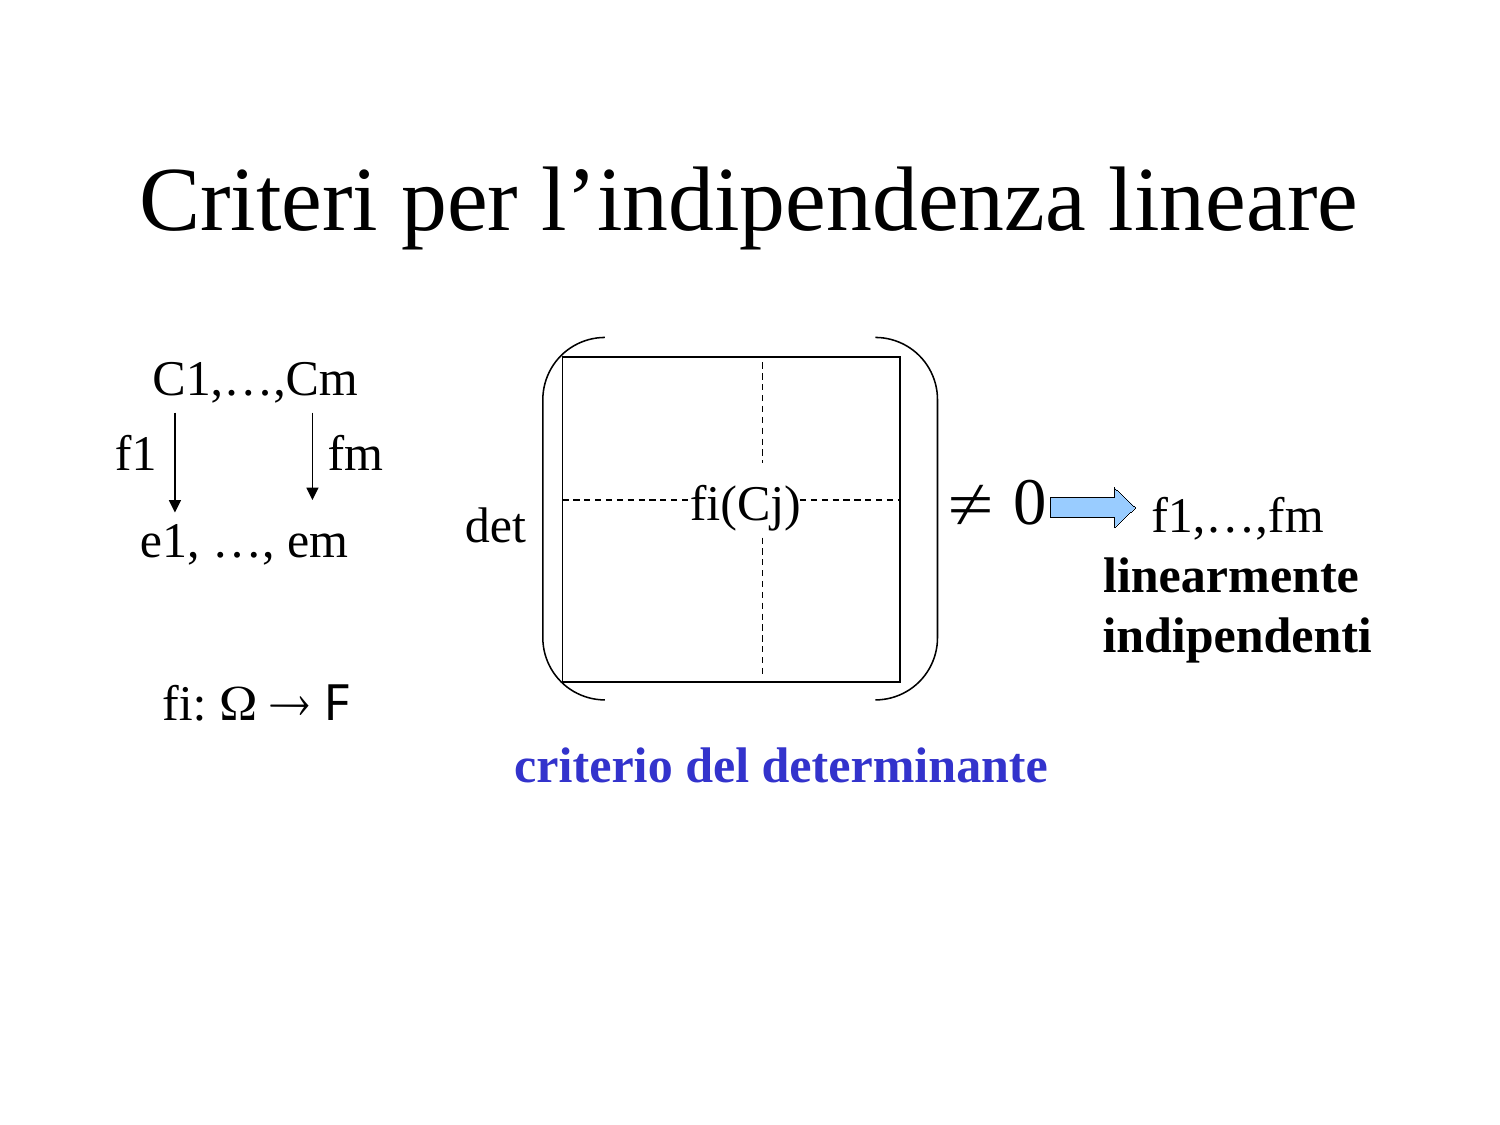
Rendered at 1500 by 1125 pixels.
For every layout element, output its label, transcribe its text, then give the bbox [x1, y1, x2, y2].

text_box fm [312, 412, 399, 488]
title Criteri per l’indipendenza lineare [112, 99, 1388, 288]
text_box f1,…,fm linearmente indipendenti [1087, 474, 1388, 671]
text_box criterio del determinante [499, 724, 1064, 801]
text_box e1, …, em [124, 499, 364, 576]
text_box C1,…,Cm [137, 337, 373, 413]
text_box f1 [100, 412, 172, 488]
text_box [1063, 487, 1136, 528]
text_box det [450, 485, 542, 561]
text_box fi(Cj) [675, 462, 817, 538]
text_box  0 [929, 449, 1063, 546]
text_box fi:   F [147, 662, 365, 738]
